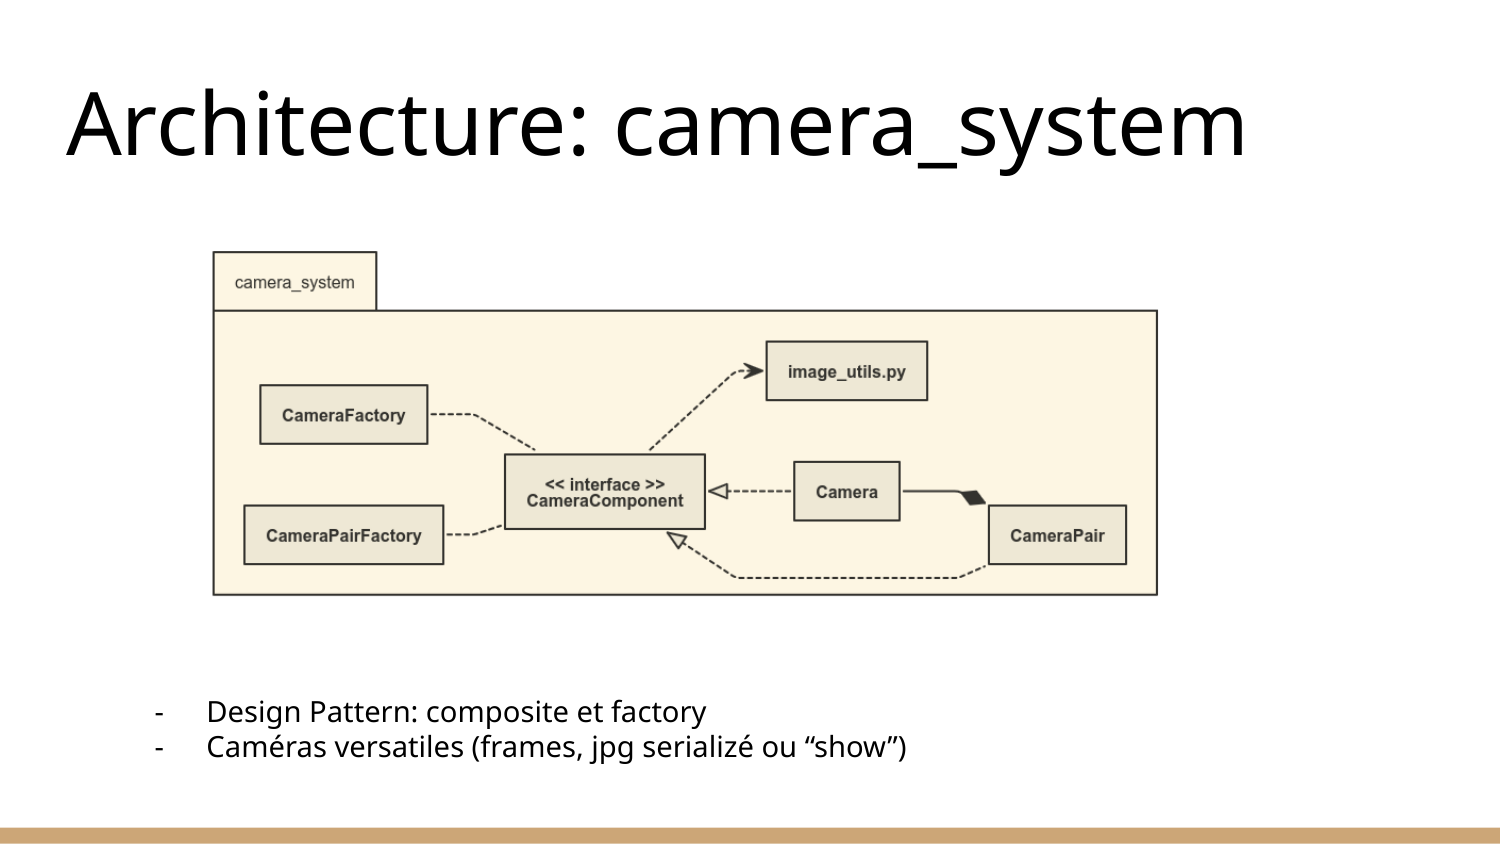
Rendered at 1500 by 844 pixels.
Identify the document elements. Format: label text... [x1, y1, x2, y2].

title Architecture: camera_system [51, 51, 1449, 189]
picture [203, 233, 1174, 611]
text_box Design Pattern: composite et factory Caméras versatiles (frames, jpg serializé ou “show”) [116, 678, 996, 815]
